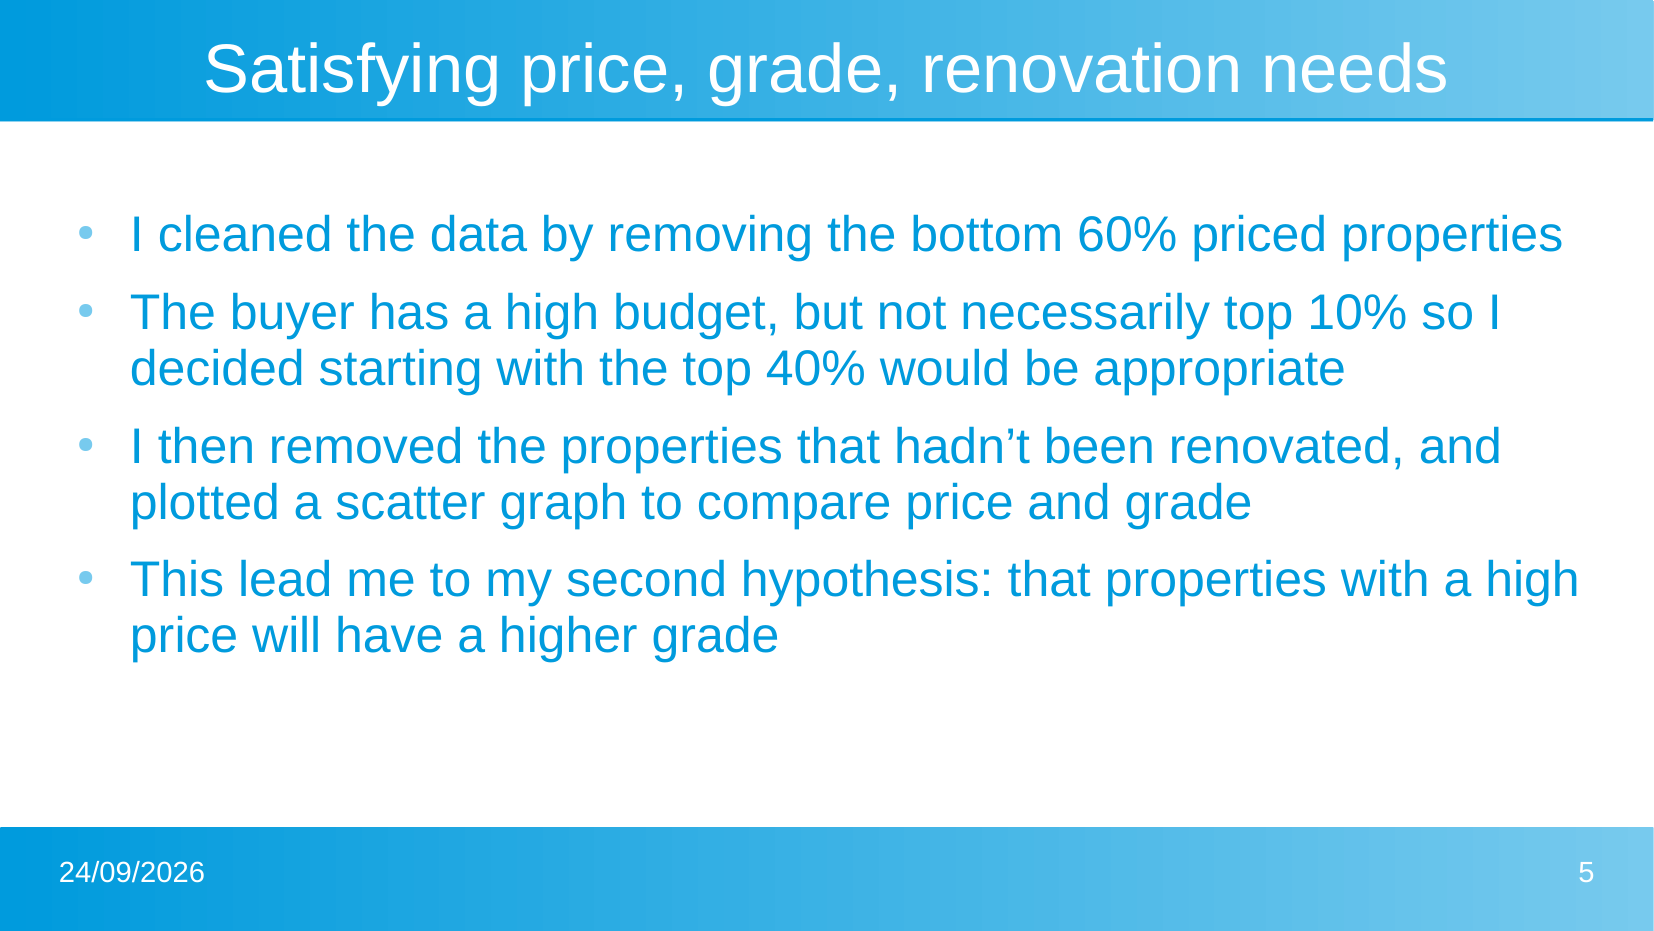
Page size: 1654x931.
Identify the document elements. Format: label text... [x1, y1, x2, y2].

list I cleaned the data by removing the bottom 60% priced properties The buyer has a high budget, but not necessarily top 10% so I decided starting with the top 40% would be appropriate I then removed the properties that hadn’t been renovated, and plotted a scatter graph to compare price and grade This lead me to my second hypothesis: that properties with a high price will have a higher grade [59, 206, 1595, 768]
title Satisfying price, grade, renovation needs [59, 29, 1595, 108]
